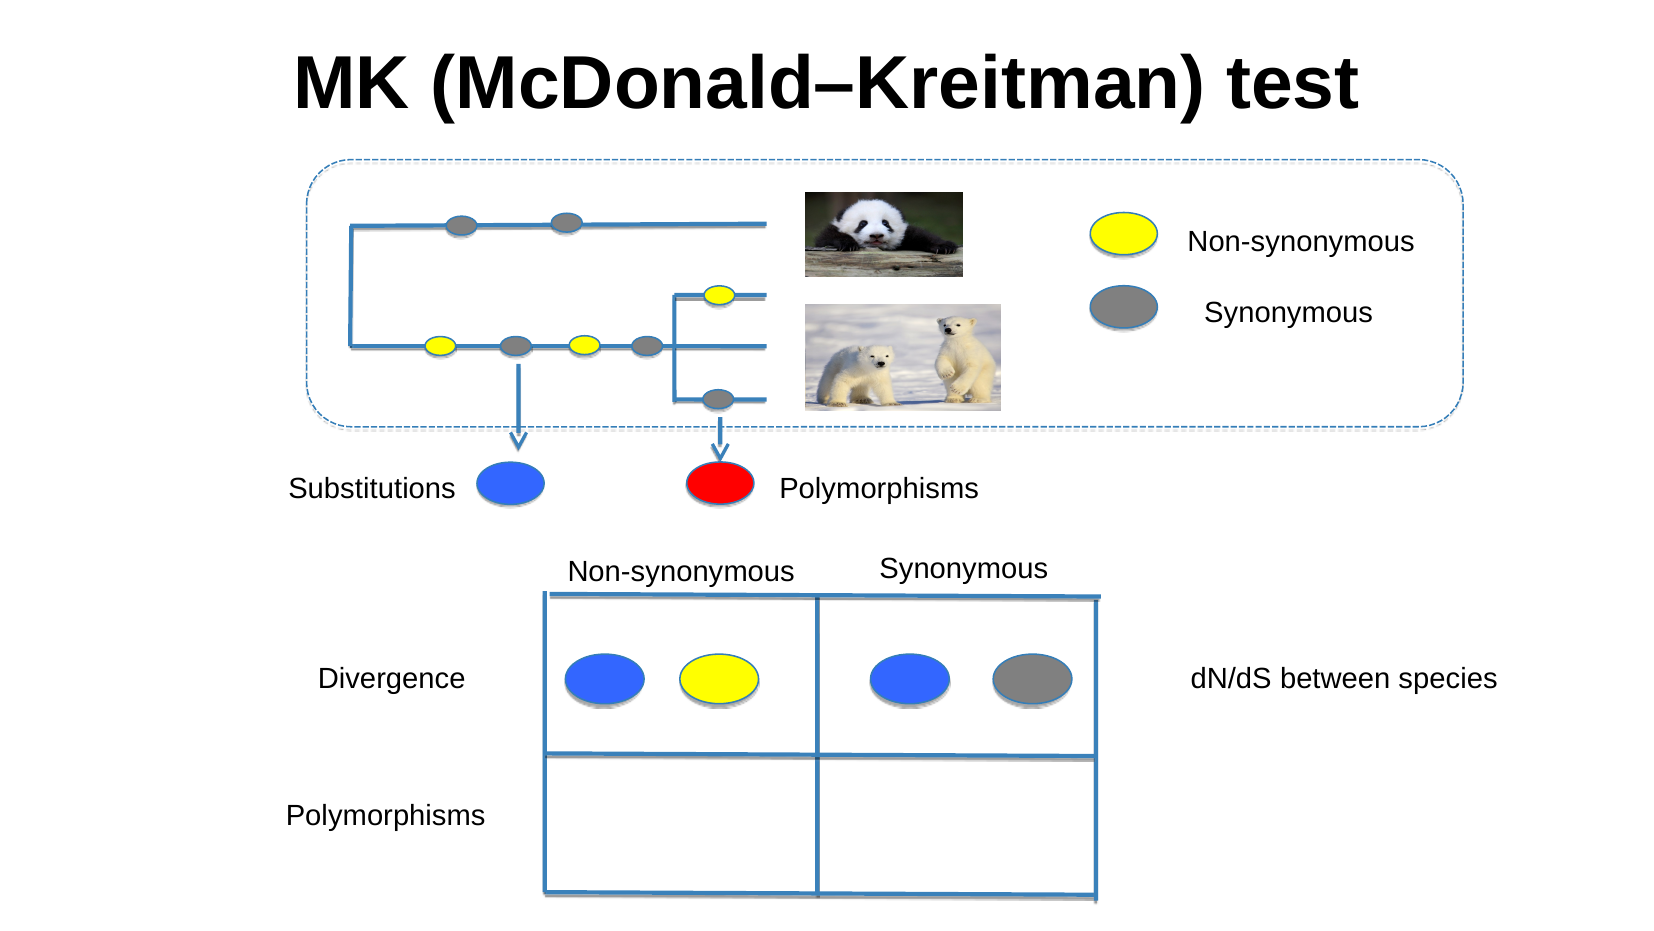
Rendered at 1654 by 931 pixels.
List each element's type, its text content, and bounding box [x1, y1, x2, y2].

text_box Non-synonymous [1172, 214, 1431, 265]
text_box [565, 654, 645, 704]
text_box [679, 654, 759, 704]
text_box [446, 216, 477, 235]
text_box Non-synonymous [552, 545, 811, 595]
text_box [993, 654, 1072, 704]
picture [805, 304, 1001, 412]
text_box [425, 336, 456, 356]
text_box [1090, 212, 1158, 255]
picture [805, 192, 963, 277]
text_box [569, 335, 601, 355]
text_box [1090, 285, 1158, 328]
text_box [702, 389, 734, 409]
title MK (McDonald–Kreitman) test [0, 1, 1654, 157]
text_box [870, 654, 950, 704]
text_box Synonymous [864, 541, 1064, 592]
text_box Polymorphisms [271, 788, 501, 839]
text_box [631, 336, 663, 356]
text_box dN/dS between species [1175, 652, 1514, 702]
text_box Substitutions [273, 461, 472, 512]
text_box Divergence [303, 652, 481, 702]
text_box [703, 285, 735, 305]
text_box [500, 336, 532, 356]
text_box Synonymous [1189, 285, 1389, 336]
text_box [476, 462, 545, 505]
text_box Polymorphisms [764, 461, 995, 512]
text_box [551, 213, 583, 233]
text_box [686, 461, 754, 505]
